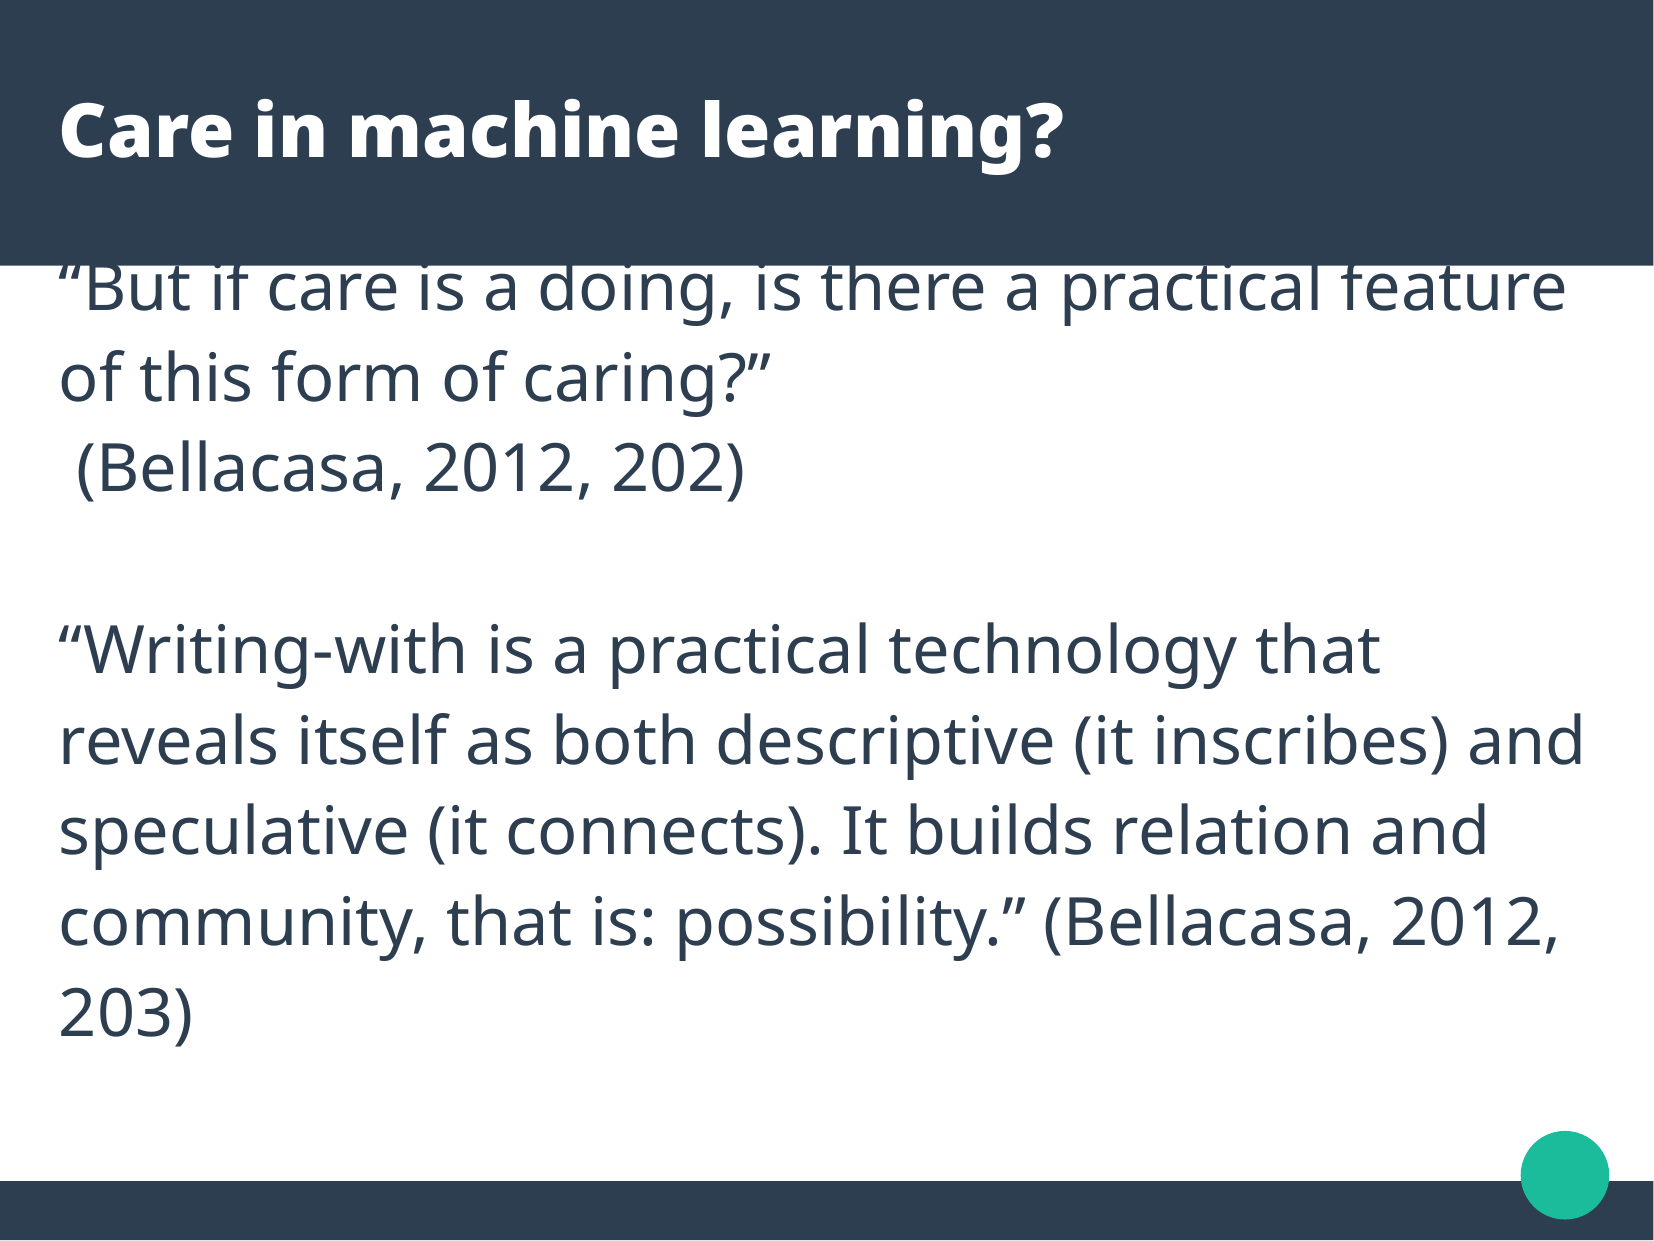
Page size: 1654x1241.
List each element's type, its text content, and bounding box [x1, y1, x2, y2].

title Care in machine learning? [59, 49, 1595, 207]
subtitle “But if care is a doing, is there a practical feature of this form of caring?” (Bellacasa, 2012, 202) “Writing-with is a practical technology that reveals itself as both descriptive (it inscribes) and speculative (it connects). It builds relation and community, that is: possibility.” (Bellacasa, 2012, 203) [59, 310, 1595, 1166]
